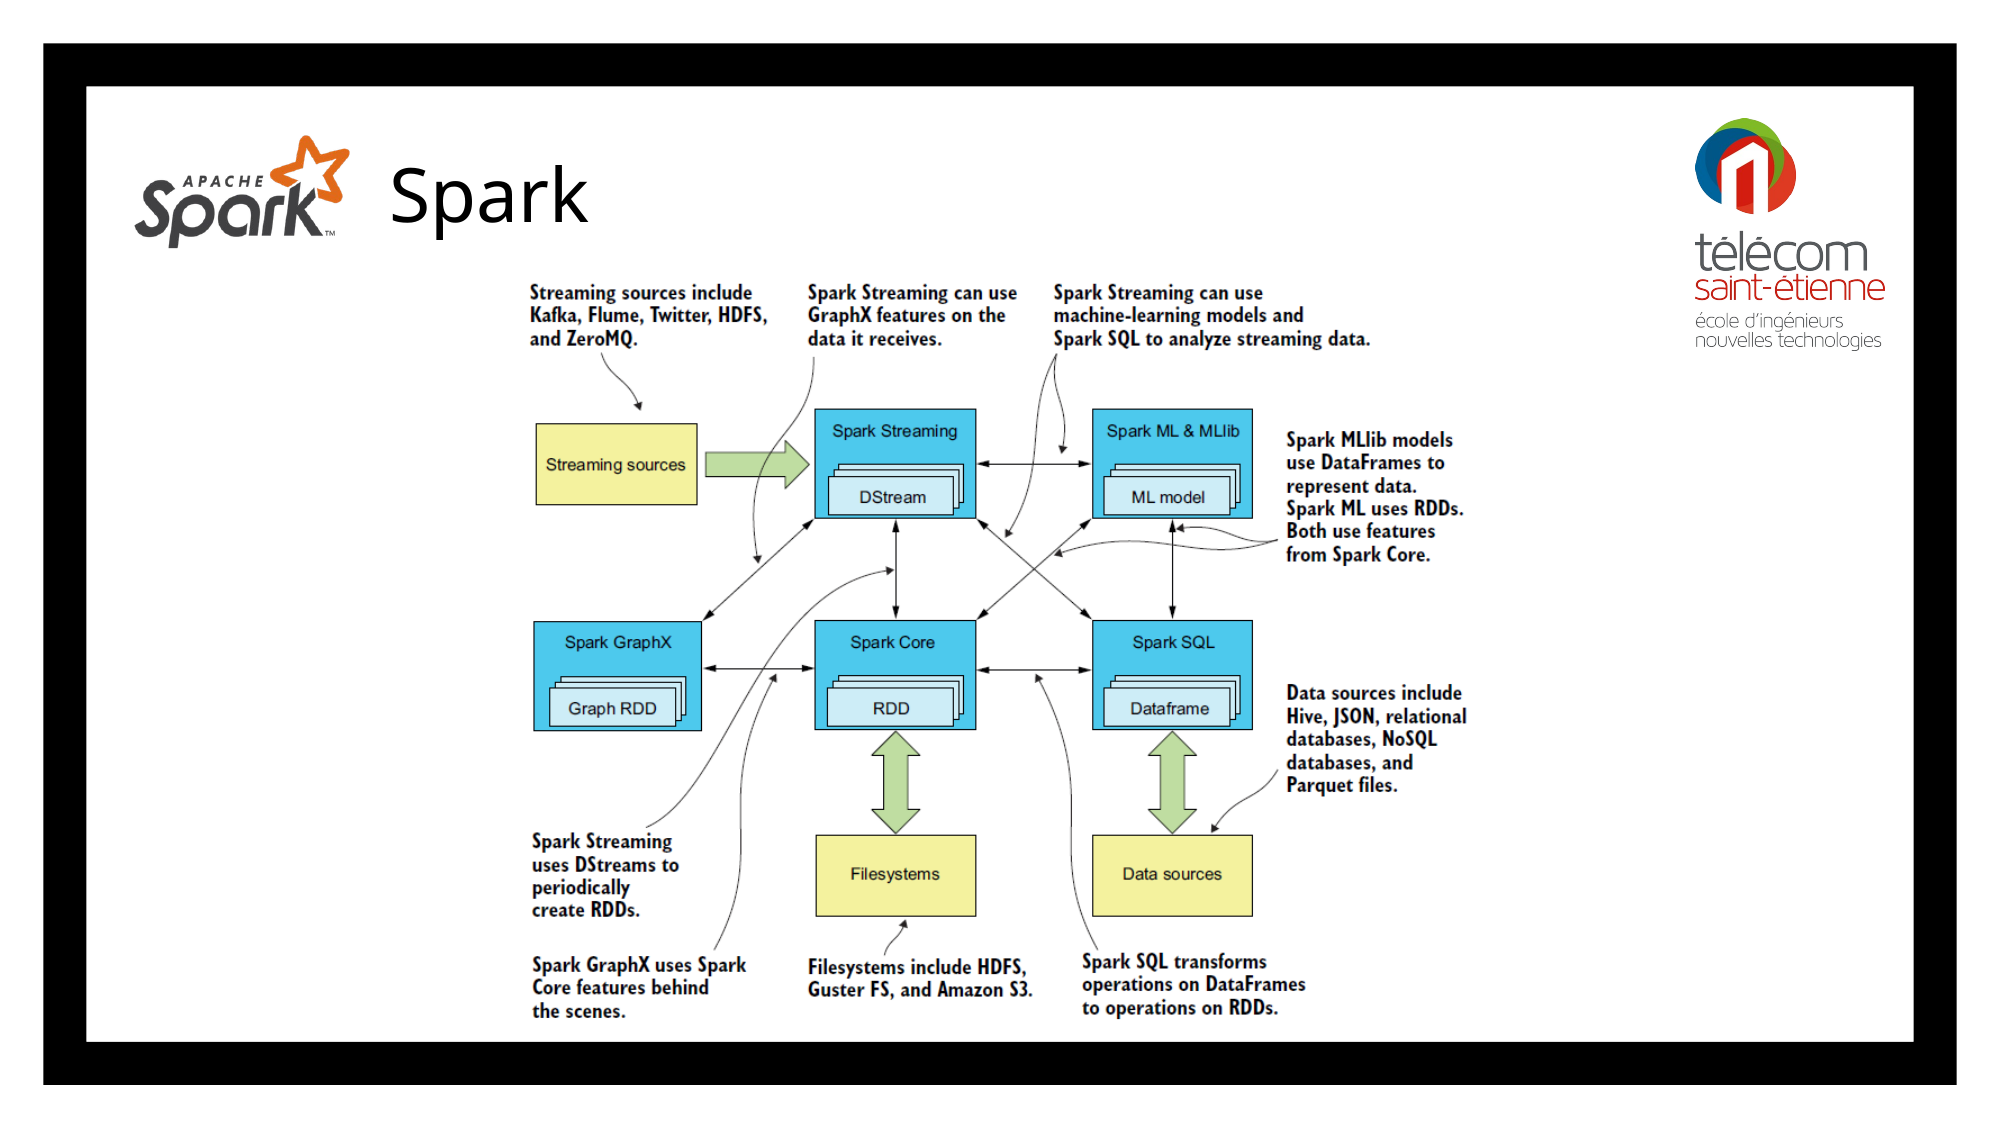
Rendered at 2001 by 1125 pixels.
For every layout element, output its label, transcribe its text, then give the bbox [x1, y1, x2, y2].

picture [1695, 118, 1885, 351]
title Spark [369, 138, 1849, 304]
picture [1715, 134, 1730, 138]
picture [133, 135, 350, 250]
picture [502, 249, 1497, 1036]
